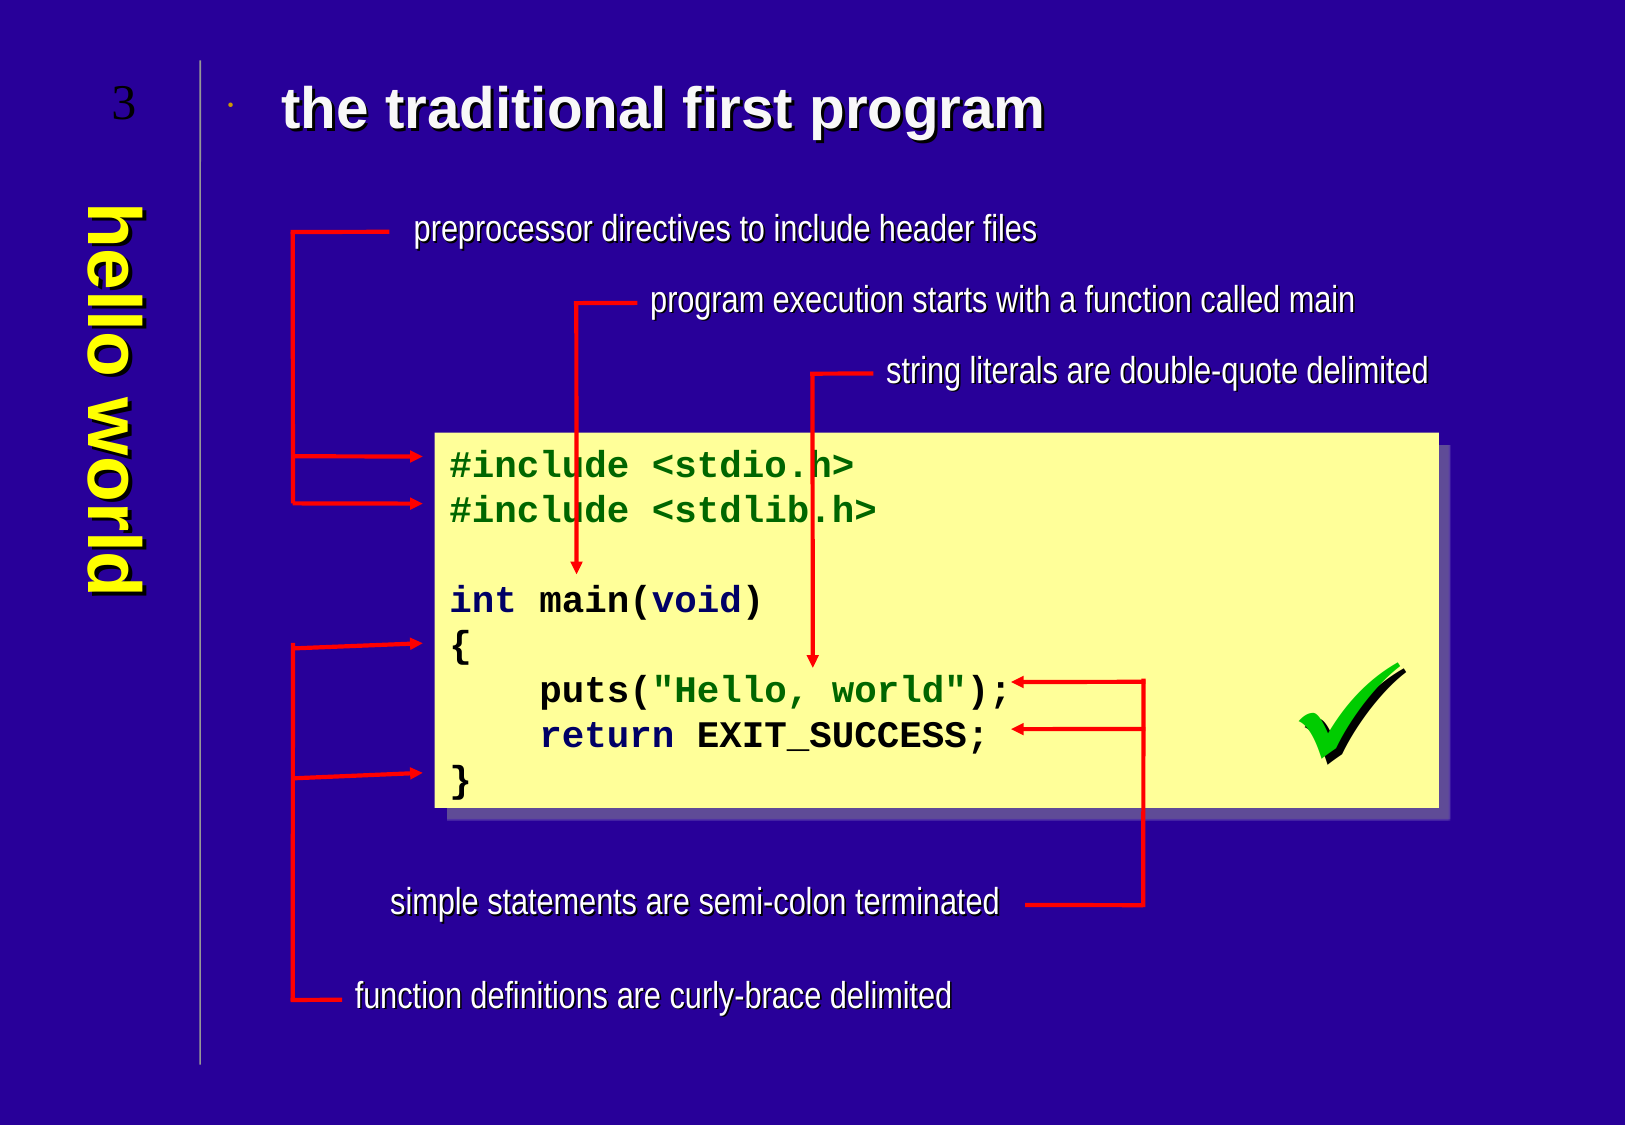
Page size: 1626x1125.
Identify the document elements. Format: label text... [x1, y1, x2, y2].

text_box simple statements are semi-colon terminated [375, 869, 1087, 930]
text_box string literals are double-quote delimited [871, 337, 1489, 399]
text_box  [1273, 621, 1463, 817]
list the traditional first program [212, 62, 1550, 1063]
title hello world [50, 187, 188, 1063]
text_box preprocessor directives to include header files [398, 196, 1274, 257]
text_box program execution starts with a function called main [635, 267, 1510, 328]
text_box function definitions are curly-brace delimited [340, 962, 1085, 1024]
text_box #include <stdio.h> #include <stdlib.h> int main(void) { puts("Hello, world"); return EXIT_SUCCESS; } [434, 432, 1439, 808]
